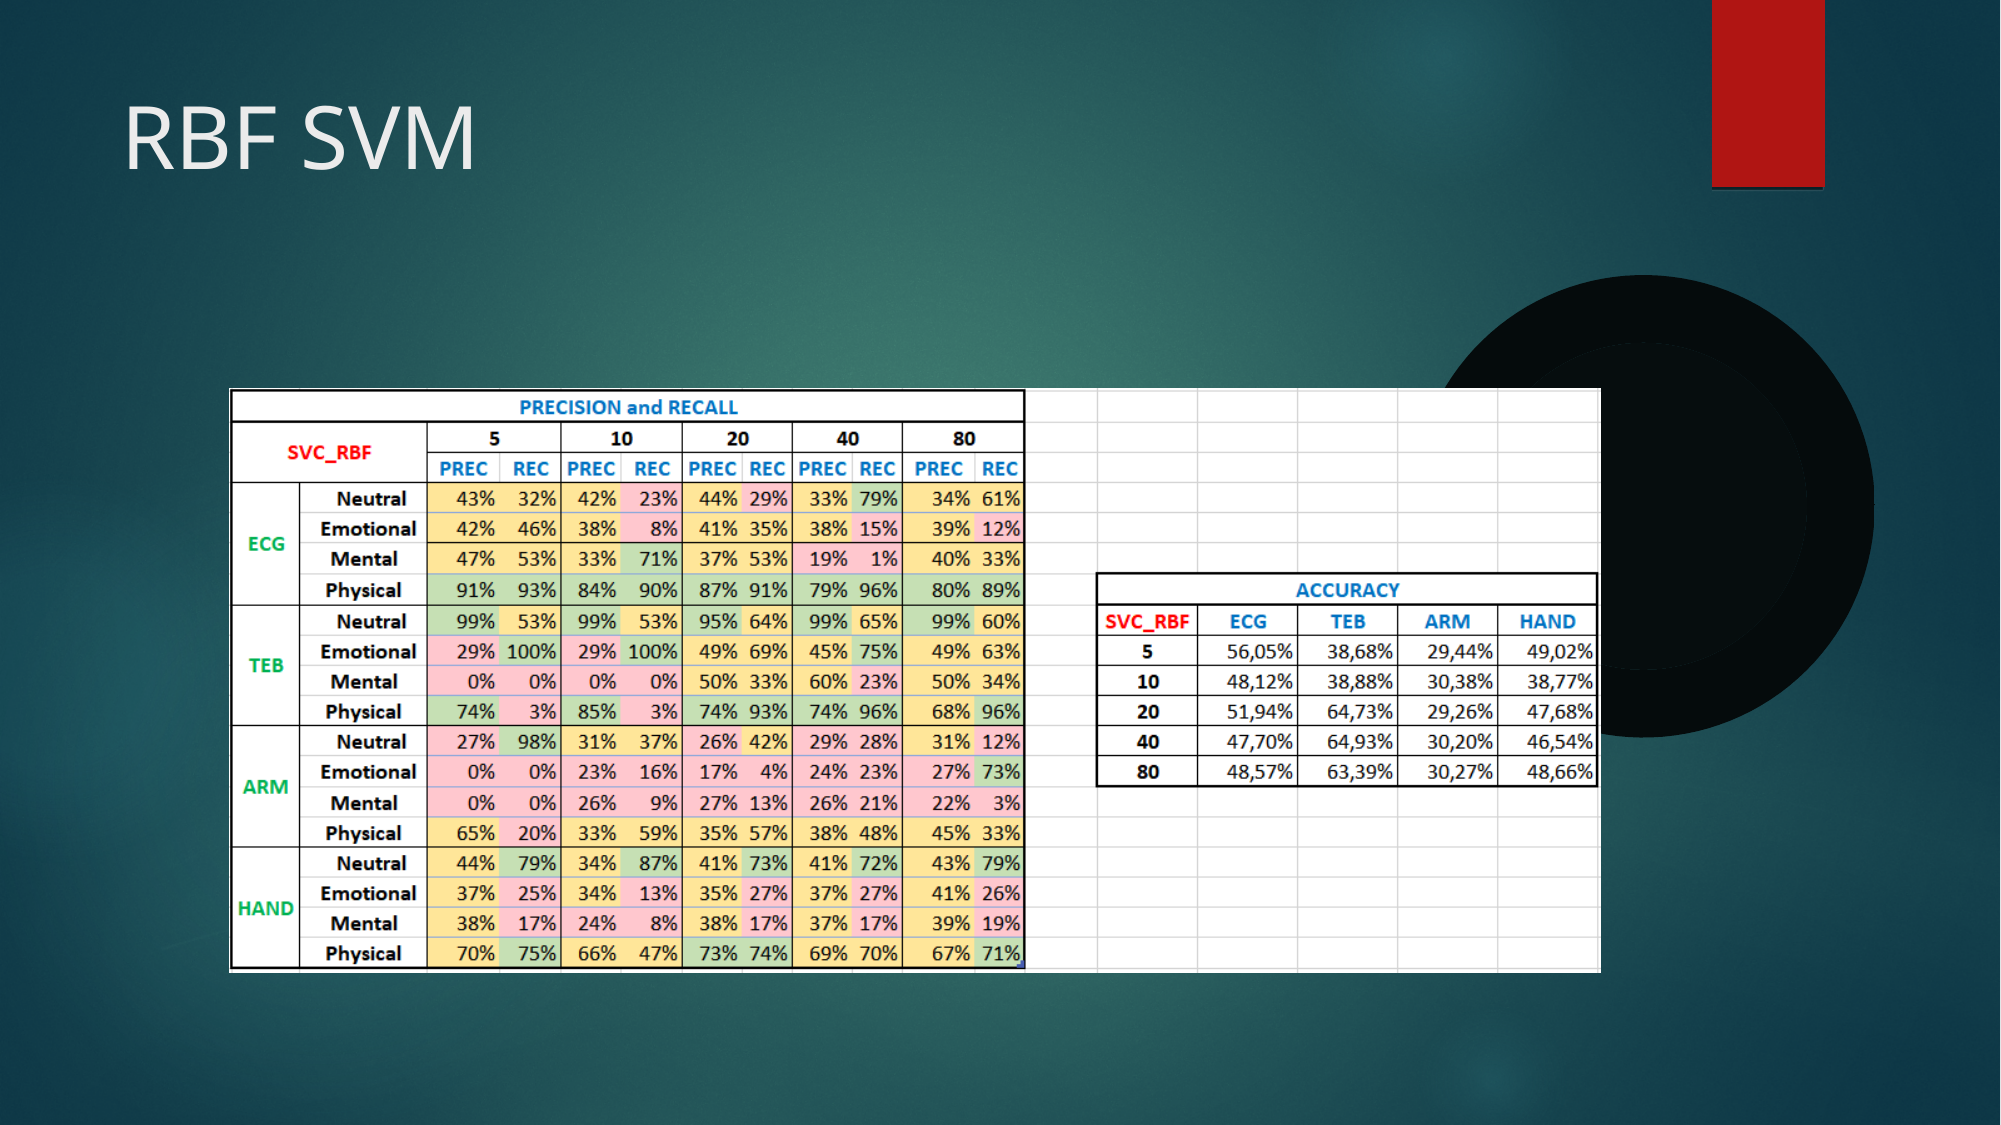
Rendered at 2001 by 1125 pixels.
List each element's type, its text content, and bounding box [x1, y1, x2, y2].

title RBF SVM [106, 74, 1649, 305]
picture [229, 388, 1601, 973]
